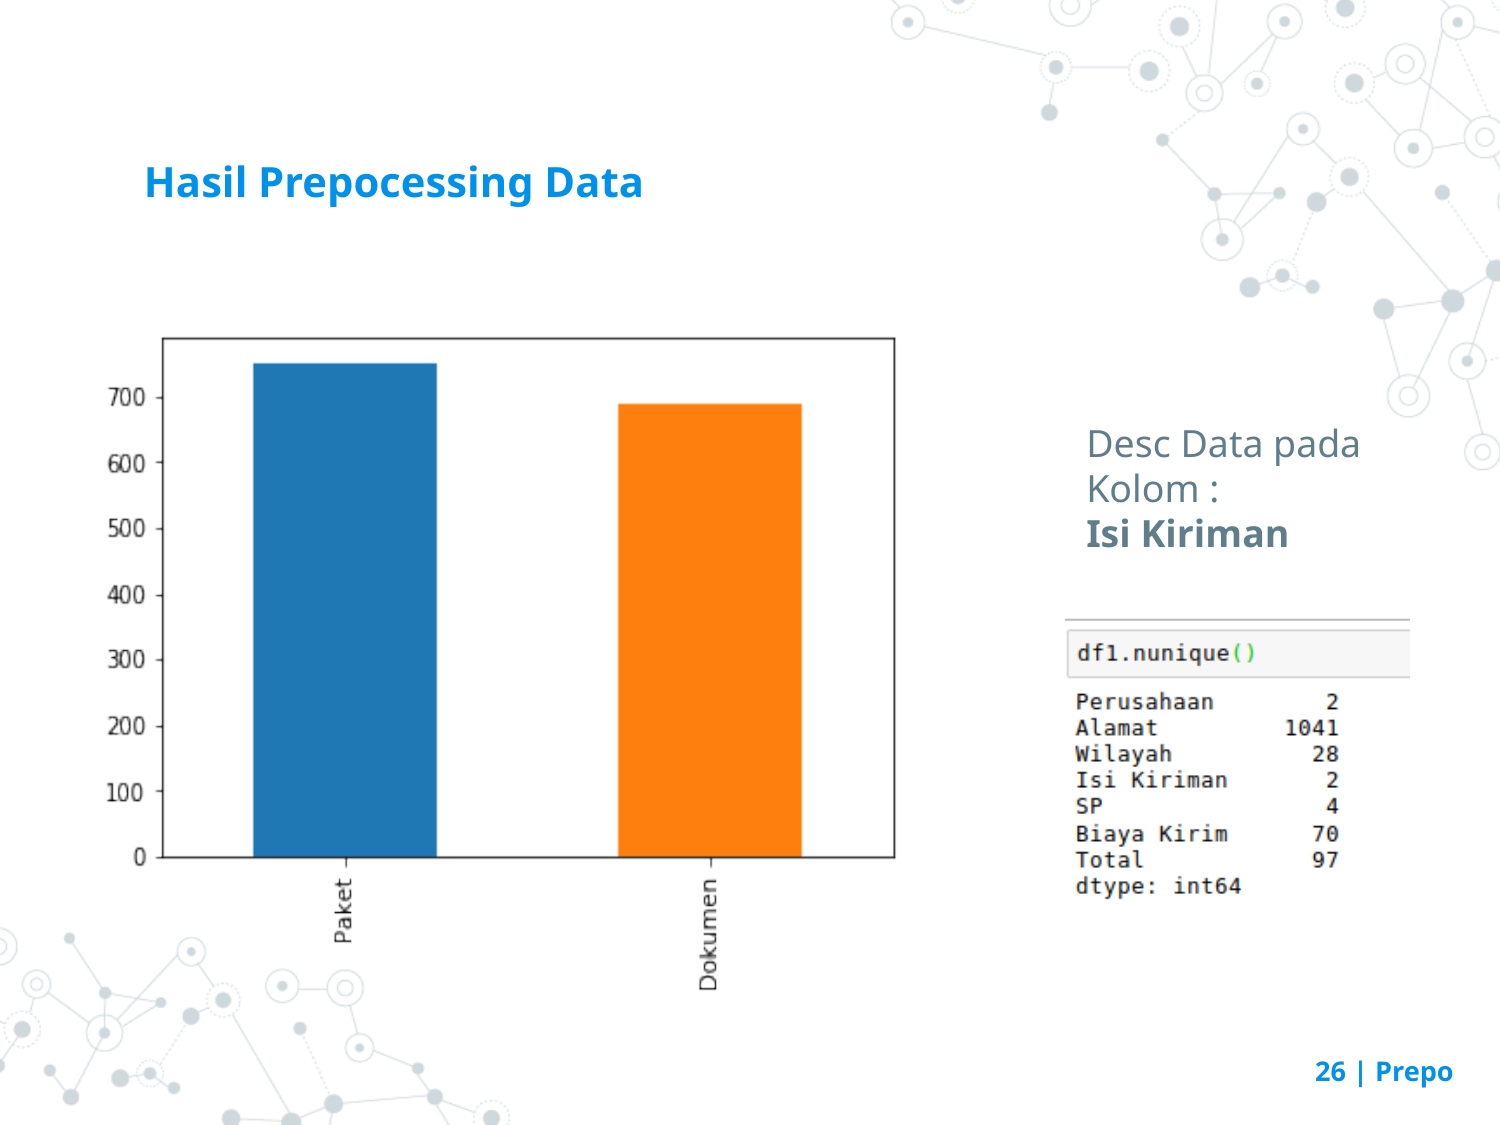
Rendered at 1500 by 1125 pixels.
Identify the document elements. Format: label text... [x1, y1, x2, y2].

picture [0, 0, 1500, 1125]
text_box Desc Data pada Kolom : Isi Kiriman [1065, 404, 1500, 901]
title Hasil Prepocessing Data [128, 149, 1372, 222]
slide_number <number> | Prepo [1245, 1038, 1469, 1125]
